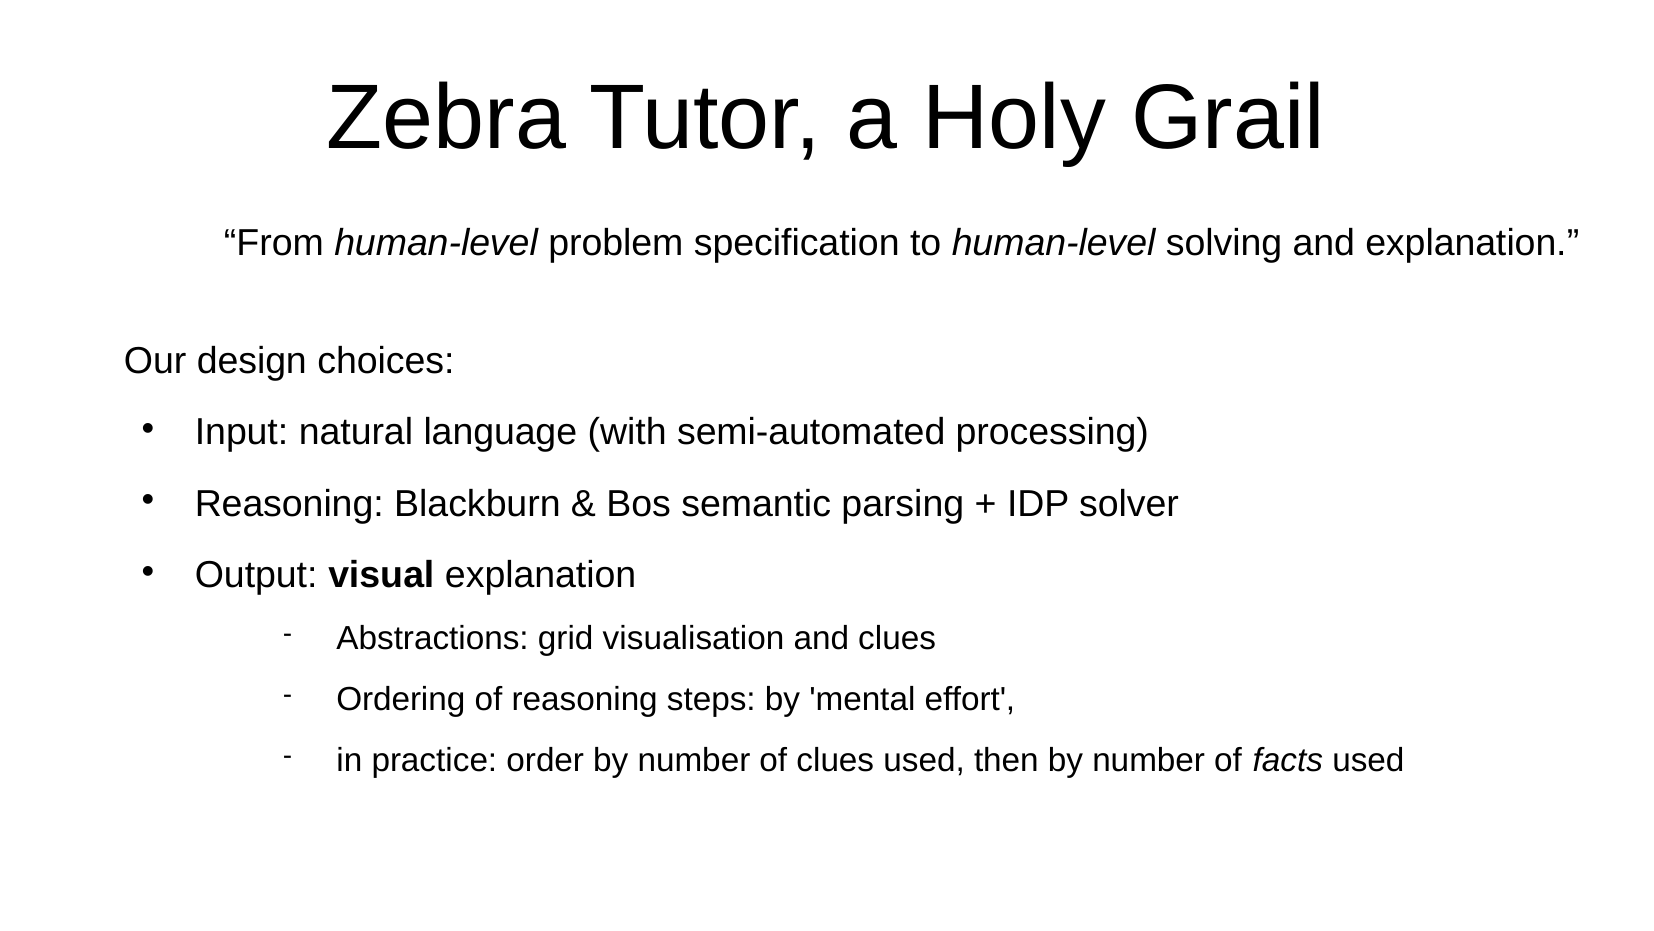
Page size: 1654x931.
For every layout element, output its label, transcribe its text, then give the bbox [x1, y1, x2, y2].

list “From human-level problem specification to human-level solving and explanation.” [82, 216, 1571, 278]
title Zebra Tutor, a Holy Grail [82, 36, 1571, 193]
text_box Our design choices: Input: natural language (with semi-automated processing) Reasoning: Blackburn & Bos semantic parsing + IDP solver Output: visual explanation Abstractions: grid visualisation and clues Ordering of reasoning steps: by 'mental effort', in practice: order by number of clues used, then by number of facts used [106, 335, 1595, 793]
